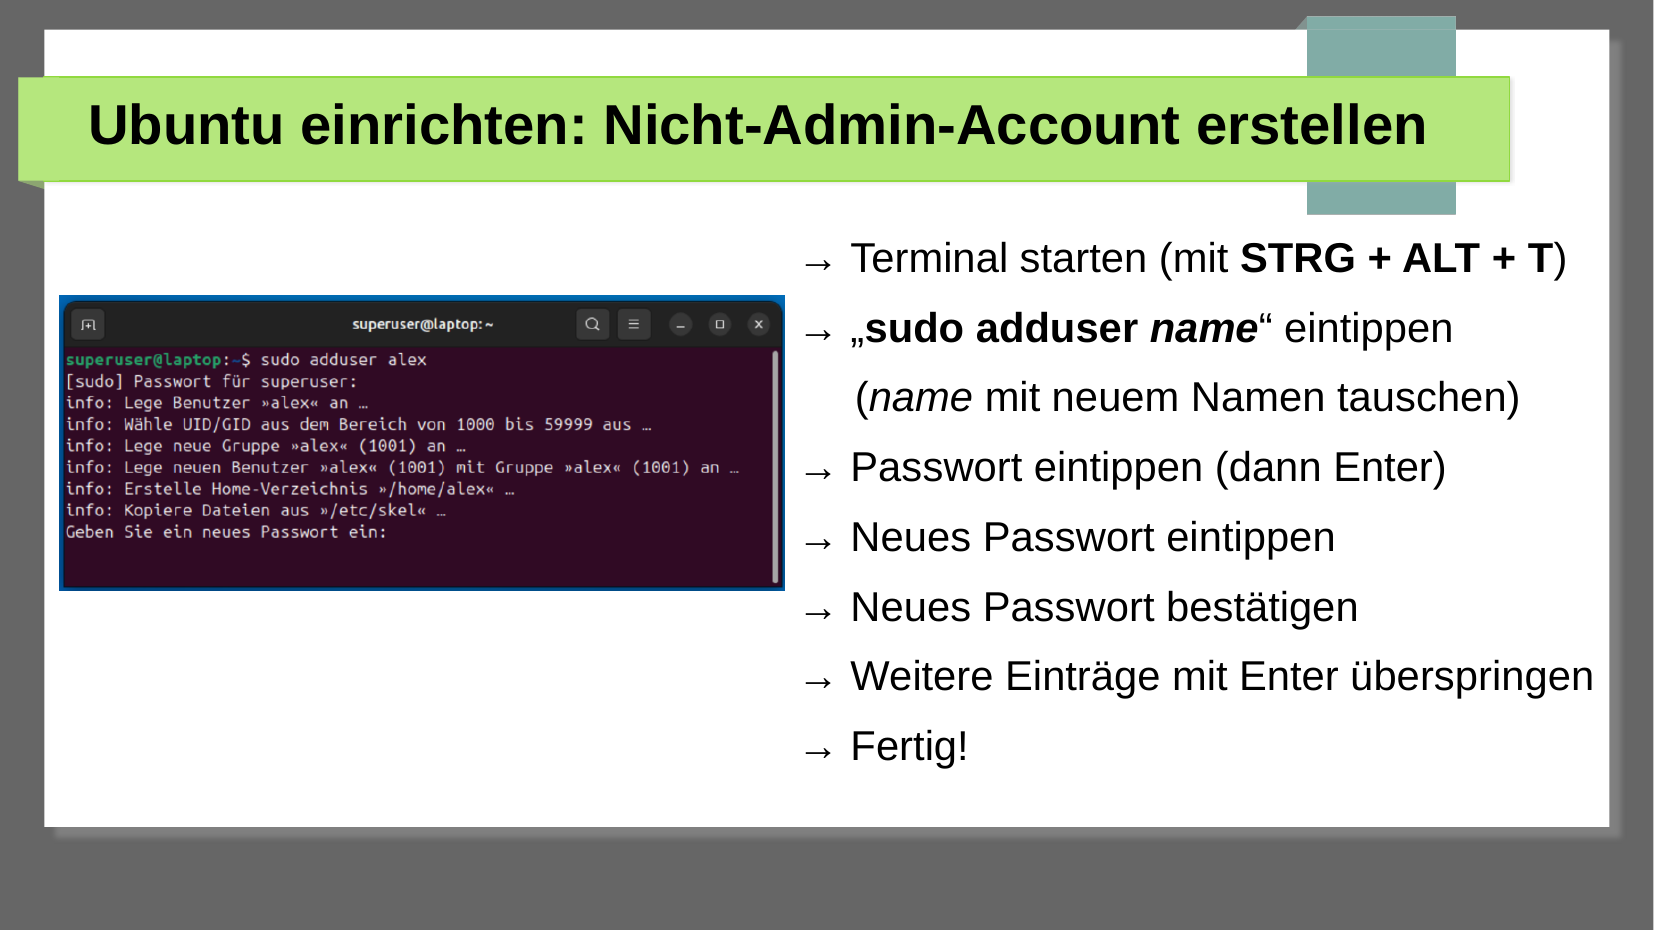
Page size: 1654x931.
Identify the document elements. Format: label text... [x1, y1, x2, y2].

subtitle → Terminal starten (mit STRG + ALT + T) → „sudo adduser name“ eintippen (name mit neuem Namen tauschen) → Passwort eintippen (dann Enter) → Neues Passwort eintippen → Neues Passwort bestätigen → Weitere Einträge mit Enter überspringen → Fertig! [797, 153, 1654, 827]
picture [59, 295, 785, 591]
title Ubuntu einrichten: Nicht-Admin-Account erstellen [88, 73, 1506, 178]
